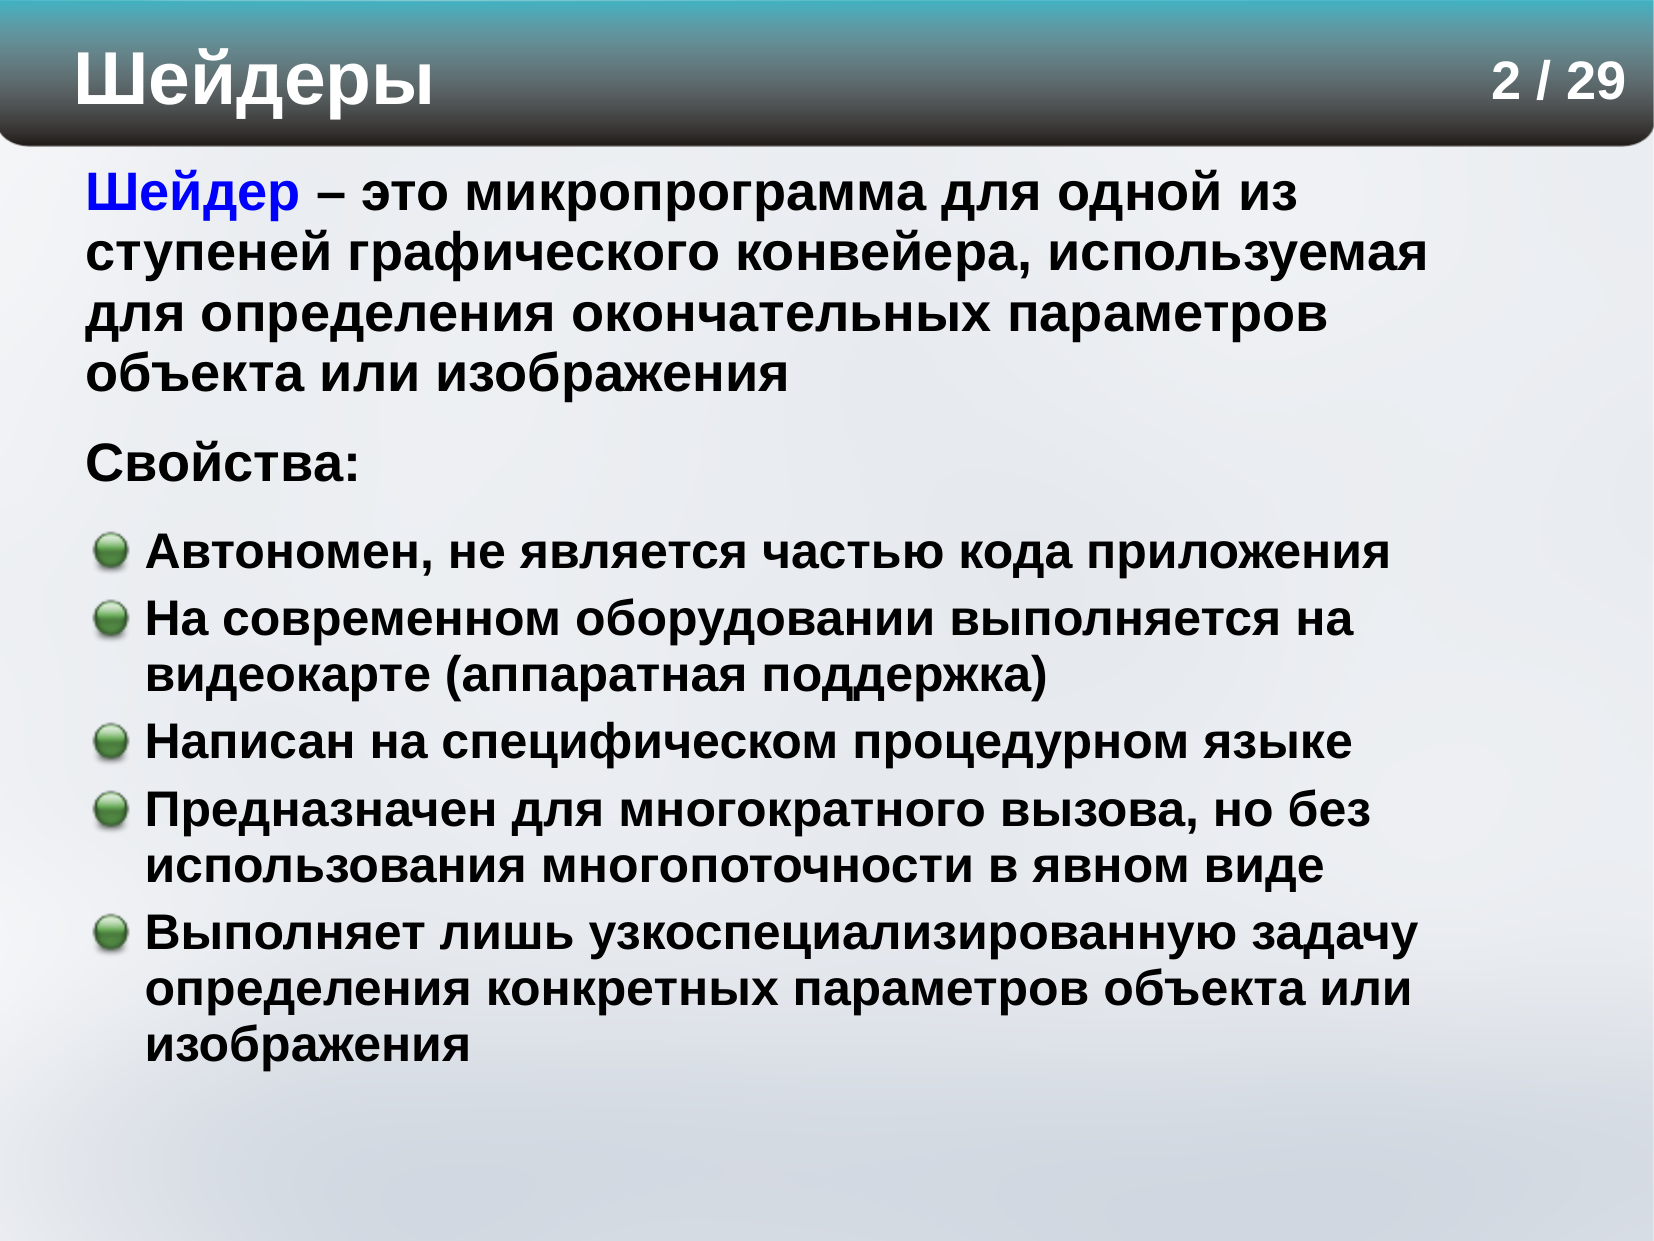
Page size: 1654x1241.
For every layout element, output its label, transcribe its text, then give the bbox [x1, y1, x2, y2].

text_box Шейдер – это микропрограмма для одной из ступеней графического конвейера, используемая для определения окончательных параметров объекта или изображения Свойства: Автономен, не является частью кода приложения На современном оборудовании выполняется на видеокарте (аппаратная поддержка) Написан на специфическом процедурном языке Предназначен для многократного вызова, но без использования многопоточности в явном виде Выполняет лишь узкоспециализированную задачу определения конкретных параметров объекта или изображения [70, 153, 1506, 1080]
text_box Шейдеры [59, 29, 1359, 129]
text_box <номер> / 29 [1476, 42, 1654, 179]
picture [0, 0, 1654, 1241]
